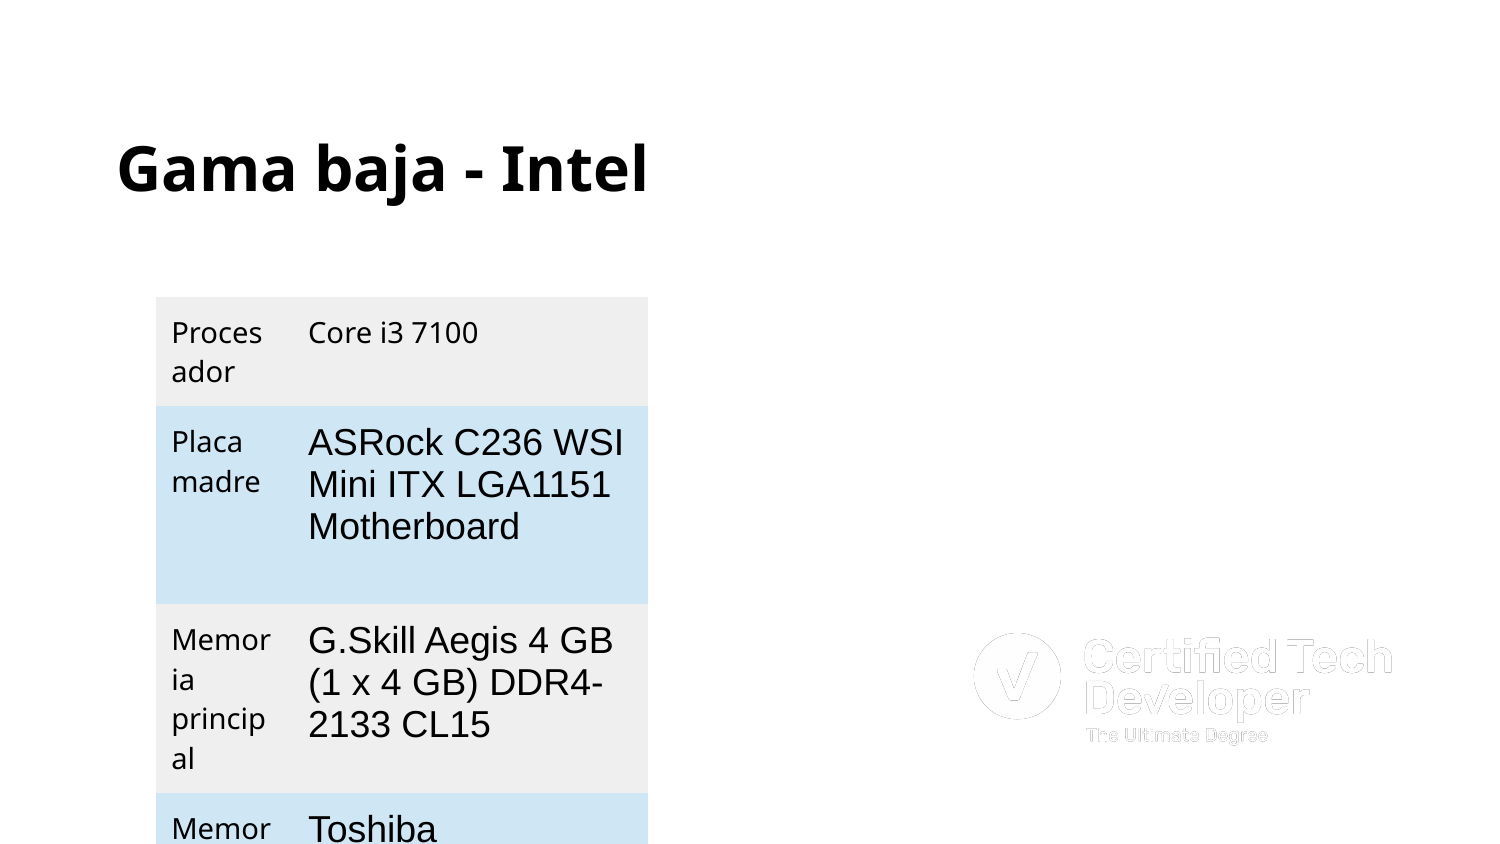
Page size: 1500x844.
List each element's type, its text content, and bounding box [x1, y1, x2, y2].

table_header Procesador [156, 297, 293, 406]
table_cell Memoria secundaria [156, 793, 293, 844]
table_cell G.Skill Aegis 4 GB (1 x 4 GB) DDR4-2133 CL15 [293, 604, 648, 793]
picture [966, 594, 1405, 778]
table_cell Memoria principal [156, 604, 293, 793]
table_cell ASRock C236 WSI Mini ITX LGA1151 Motherboard [293, 406, 648, 604]
text_box Gama baja - Intel [102, 101, 1363, 242]
table_header Core i3 7100 [293, 297, 648, 406]
table_cell Toshiba MQ01ABD032 320 GB 2.5" 5400RPM I [293, 793, 648, 844]
table_cell Placa madre [156, 406, 293, 604]
